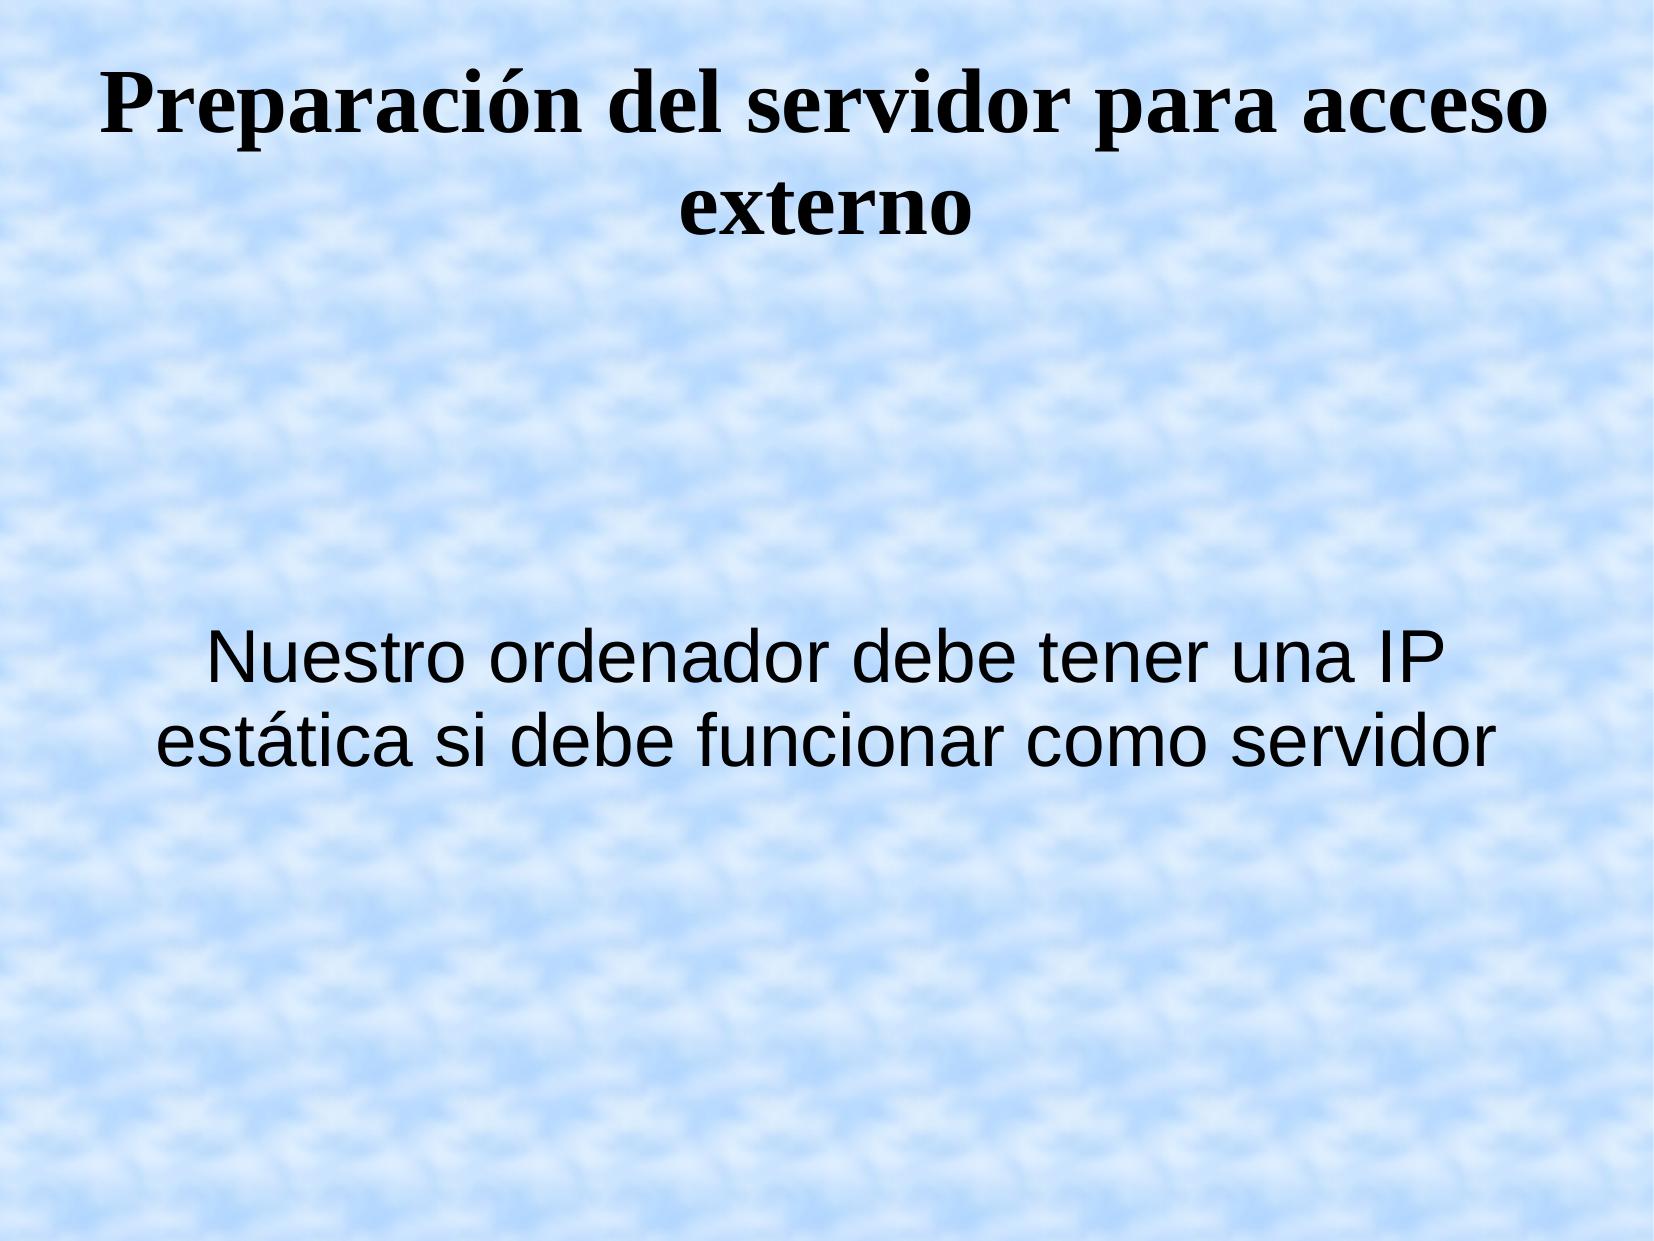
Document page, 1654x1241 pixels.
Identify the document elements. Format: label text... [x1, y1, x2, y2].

title Preparación del servidor para acceso externo [82, 33, 1571, 273]
picture [0, 0, 1654, 1241]
subtitle Nuestro ordenador debe tener una IP estática si debe funcionar como servidor [82, 297, 1571, 1102]
